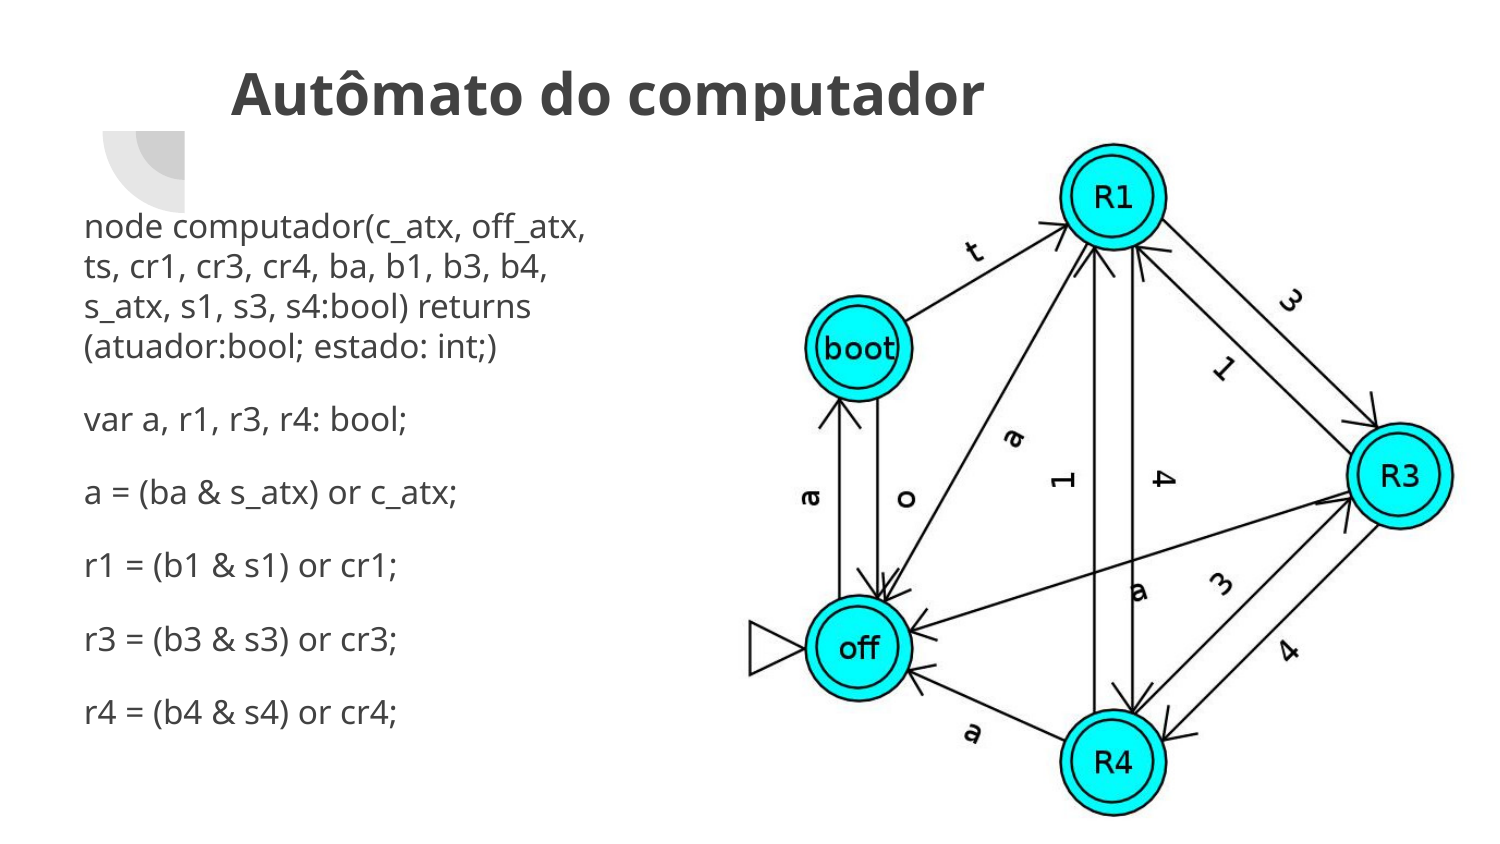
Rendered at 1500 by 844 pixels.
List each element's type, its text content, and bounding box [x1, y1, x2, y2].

picture [730, 121, 1472, 829]
list node computador(c_atx, off_atx, ts, cr1, cr3, cr4, ba, b1, b3, b4, s_atx, s1, s3, s4:bool) returns (atuador:bool; estado: int;) var a, r1, r3, r4: bool; a = (ba & s_atx) or c_atx; r1 = (b1 & s1) or cr1; r3 = (b3 & s3) or cr3; r4 = (b4 & s4) or cr4; [69, 190, 629, 829]
title Autômato do computador [215, 42, 1370, 207]
